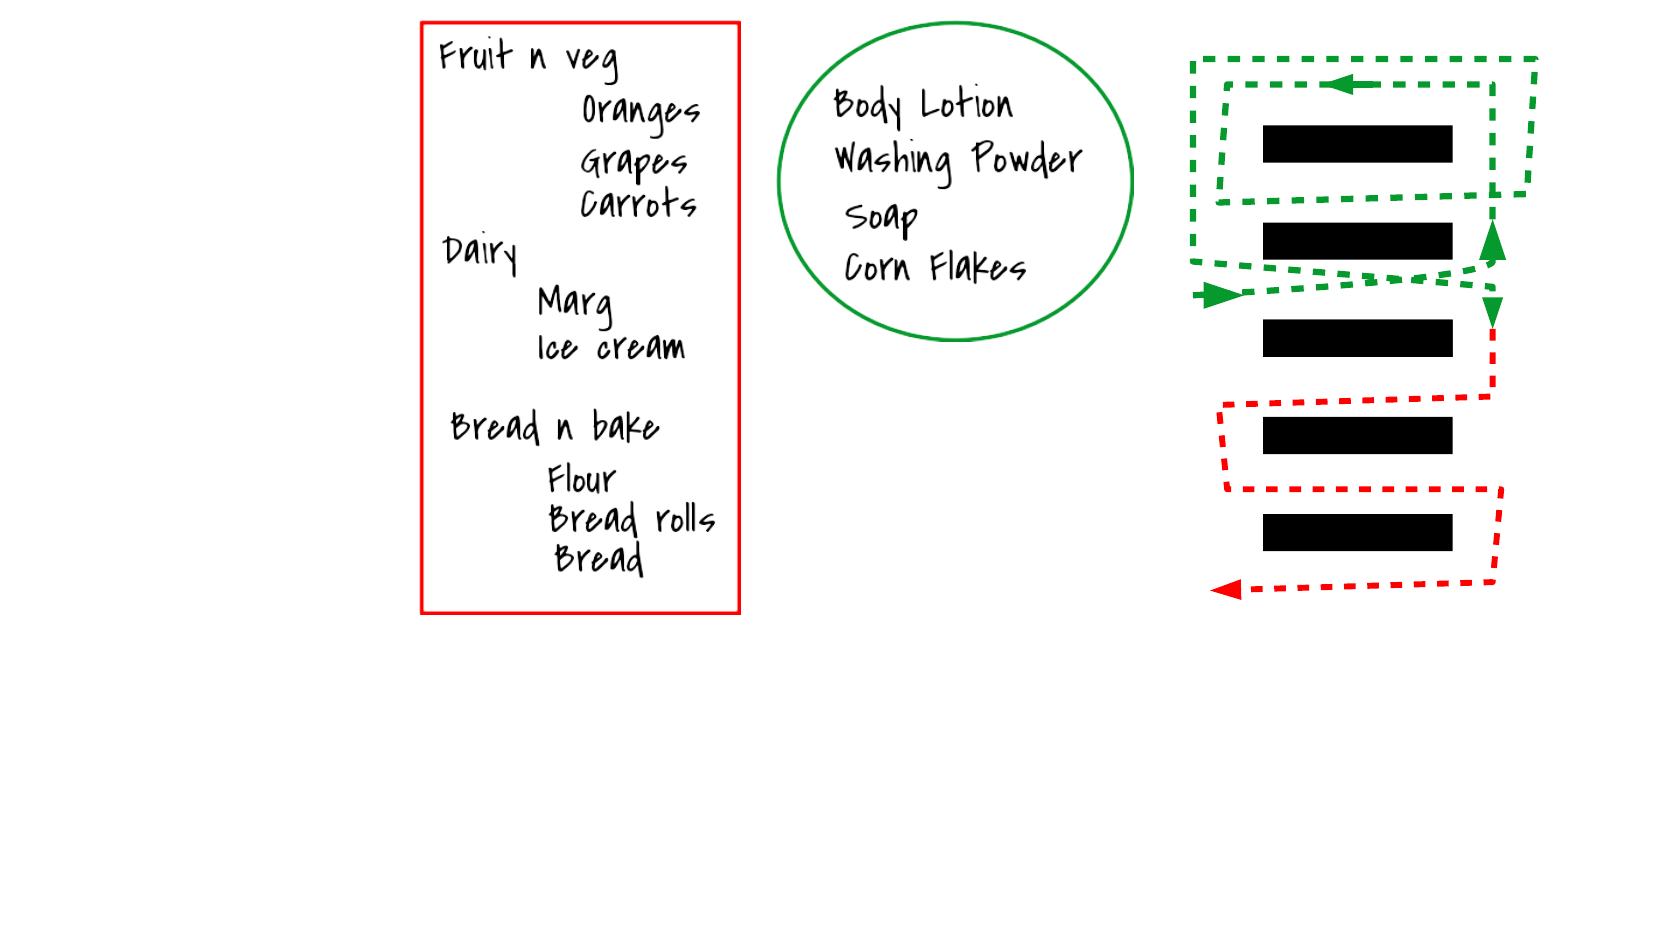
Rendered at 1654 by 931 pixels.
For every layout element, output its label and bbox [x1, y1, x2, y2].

text_box [1263, 319, 1453, 357]
text_box [1263, 514, 1453, 552]
picture [419, 20, 741, 615]
text_box [1263, 416, 1453, 455]
text_box [1263, 222, 1453, 260]
text_box [1263, 125, 1453, 163]
picture [776, 20, 1134, 342]
